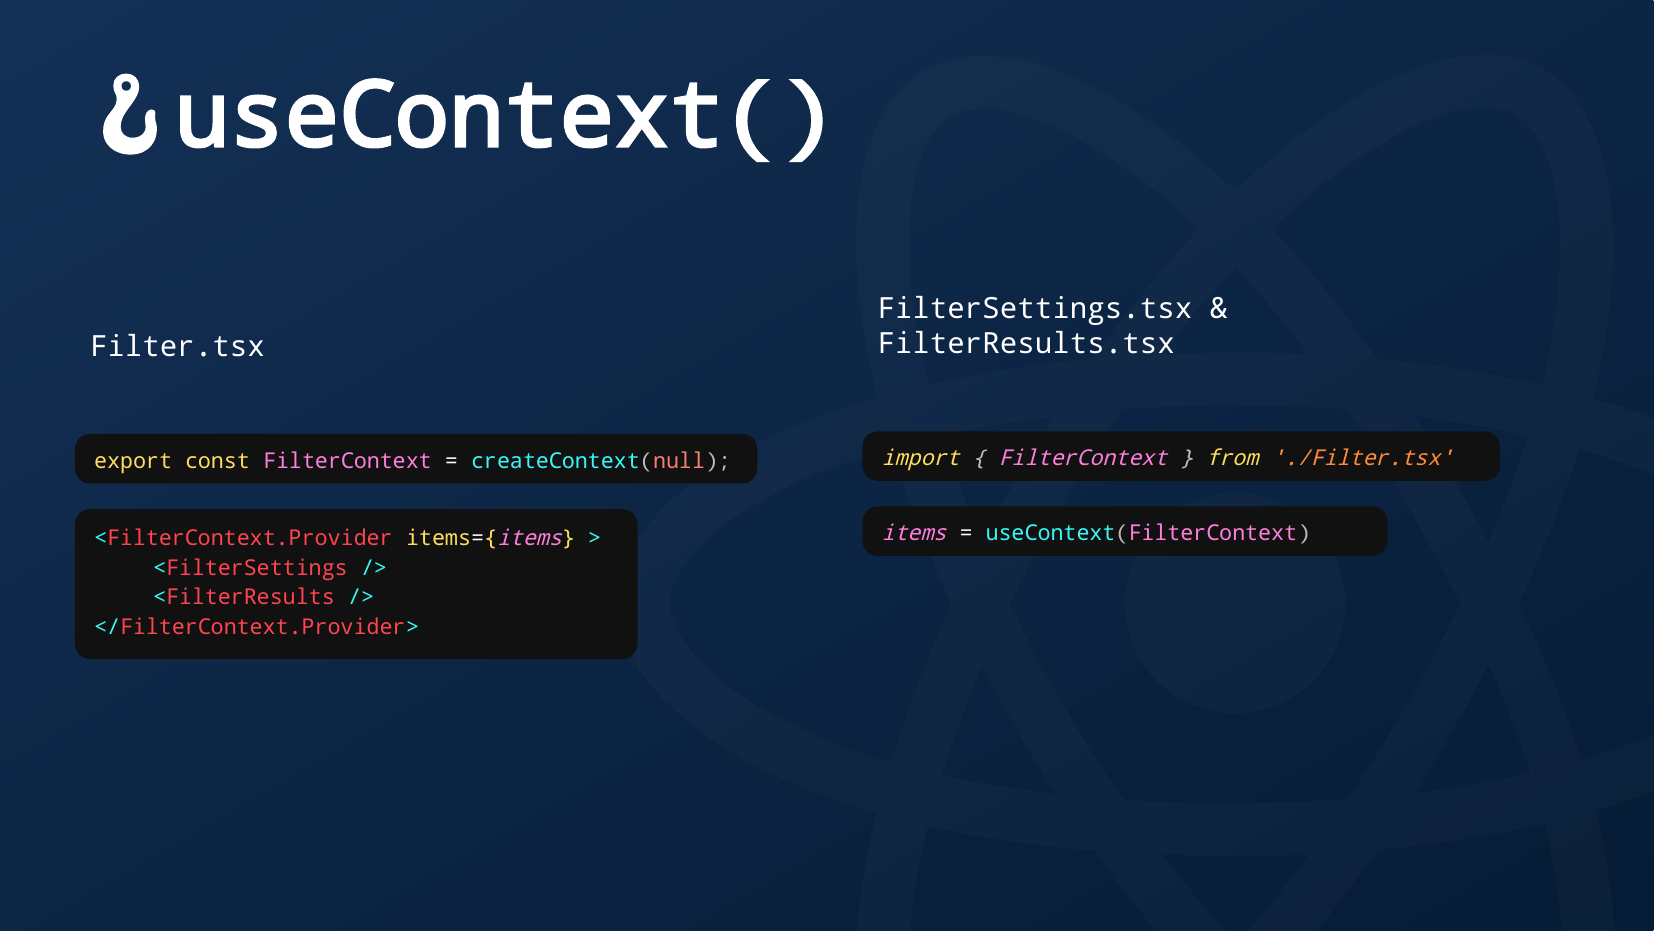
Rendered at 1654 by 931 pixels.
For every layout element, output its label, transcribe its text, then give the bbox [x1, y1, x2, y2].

text_box import { FilterContext } from './Filter.tsx' [862, 431, 1501, 481]
text_box items = useContext(FilterContext) [862, 506, 1388, 556]
text_box FilterSettings.tsx & FilterResults.tsx [862, 284, 1351, 400]
title 🪝useContext() [82, 37, 1571, 193]
text_box Filter.tsx [75, 321, 376, 371]
text_box <FilterContext.Provider items={items} > <FilterSettings /> <FilterResults /> </FilterContext.Provider> [74, 509, 638, 660]
text_box export const FilterContext = createContext(null); [74, 433, 758, 484]
